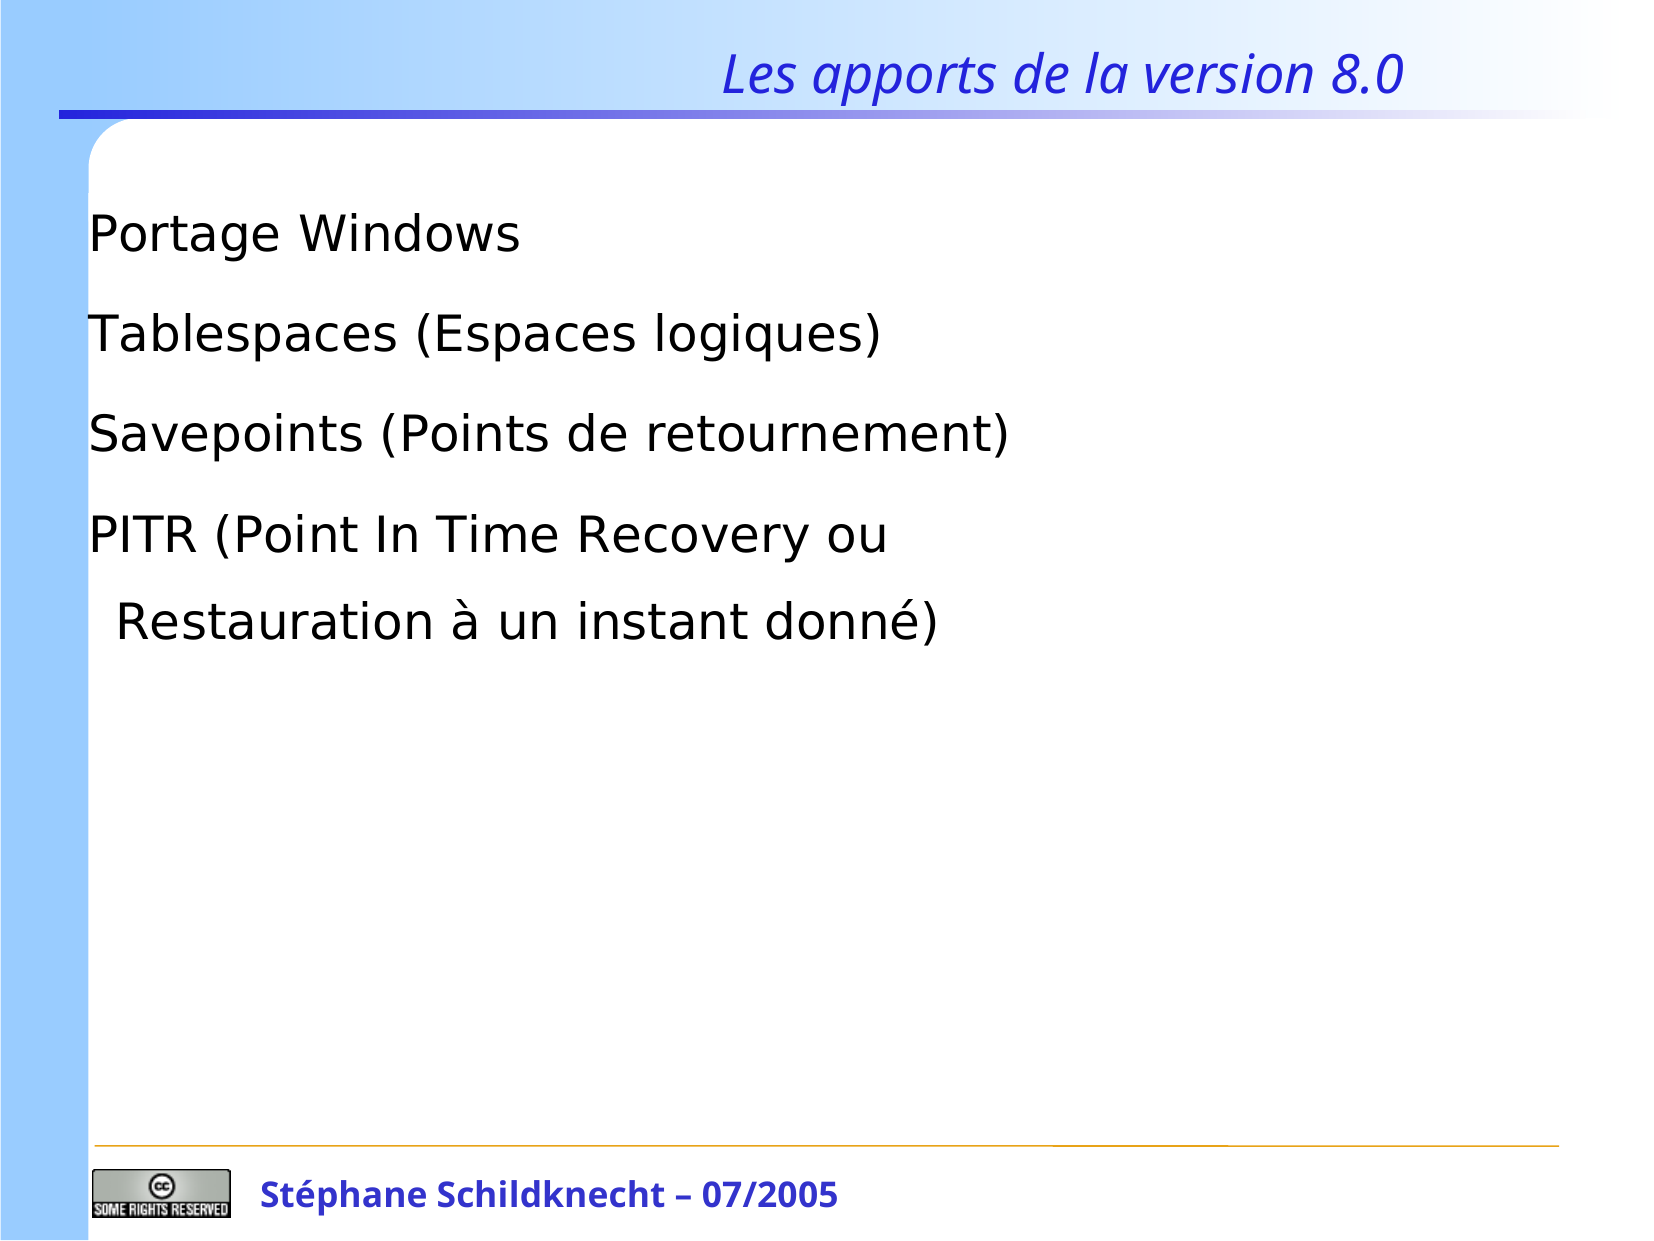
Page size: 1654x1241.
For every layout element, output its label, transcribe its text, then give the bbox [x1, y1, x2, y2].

picture [92, 1169, 231, 1218]
list Portage Windows Tablespaces (Espaces logiques) Savepoints (Points de retournement) PITR (Point In Time Recovery ou Restauration à un instant donné) [88, 175, 1547, 1064]
title Les apports de la version 8.0 [472, 0, 1654, 148]
